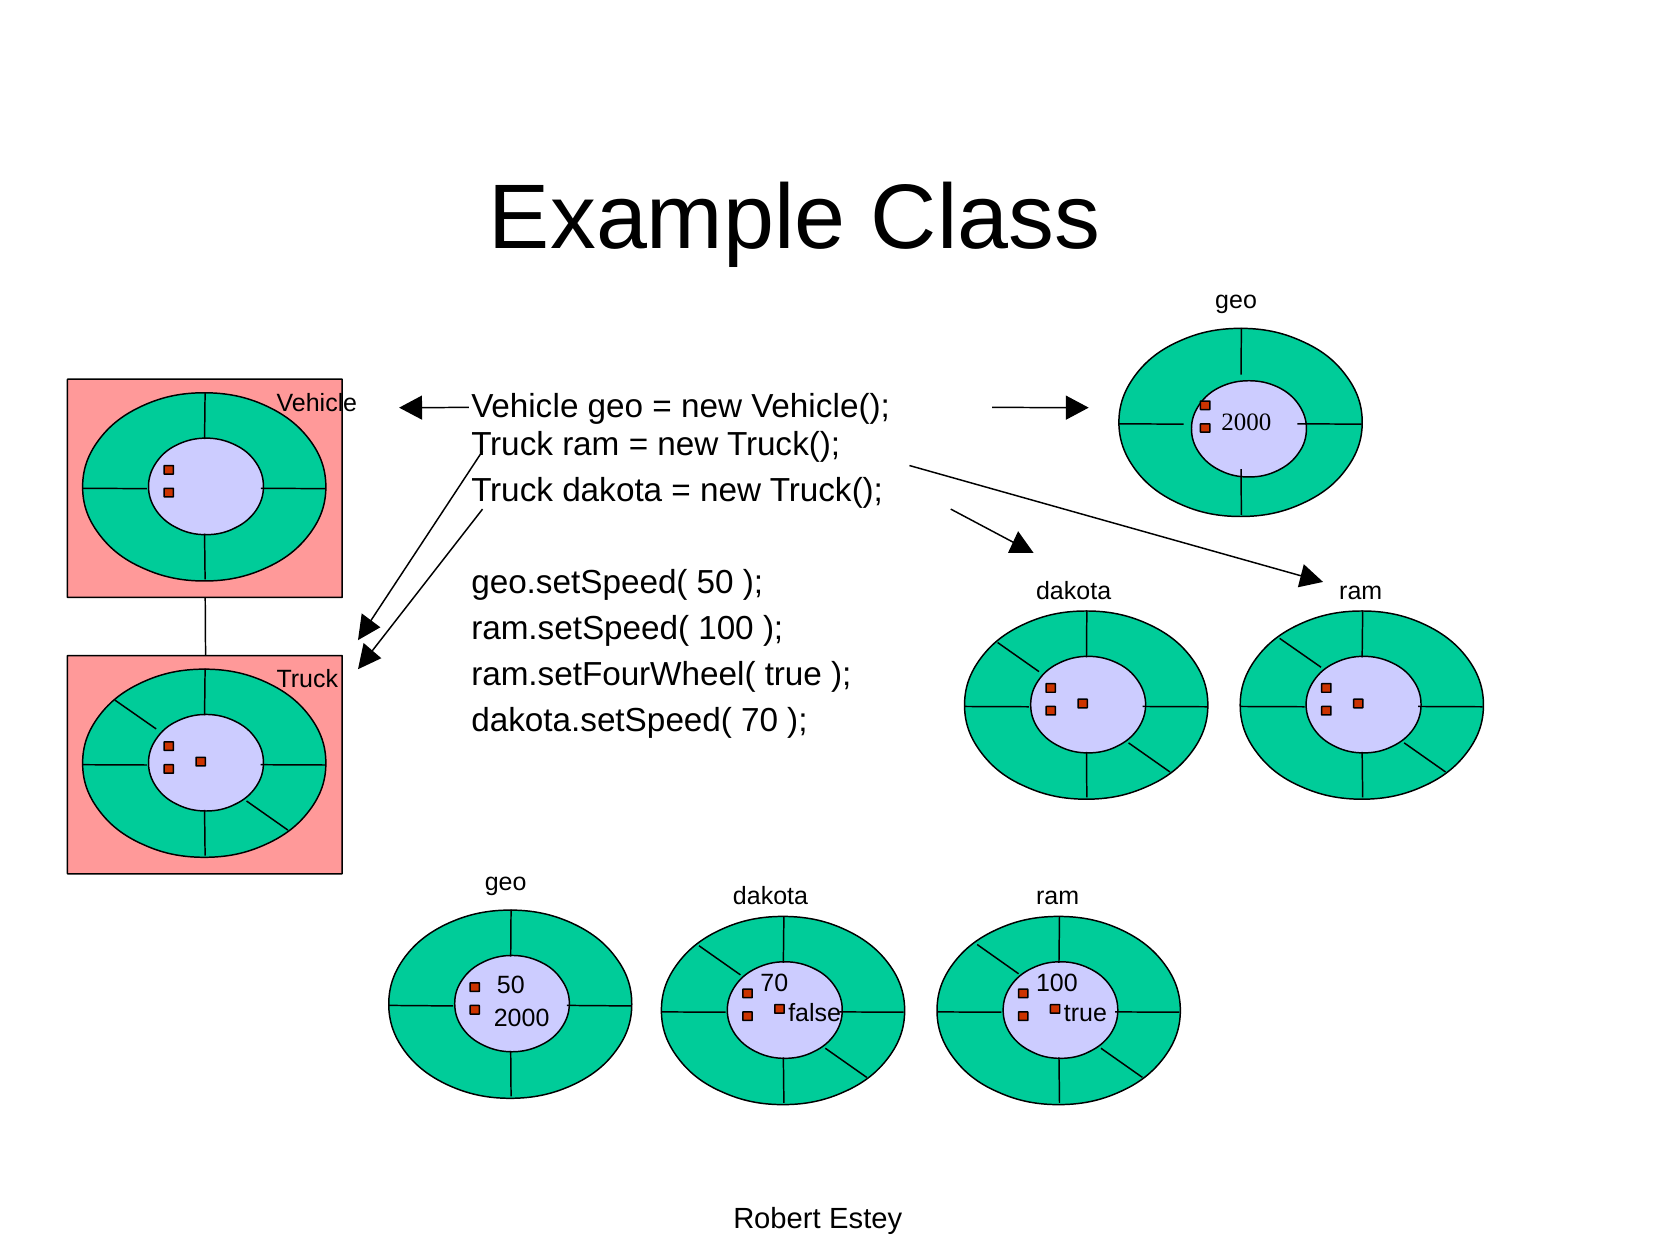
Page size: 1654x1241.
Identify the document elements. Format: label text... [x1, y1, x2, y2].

text_box geo.setSpeed( 50 ); [471, 563, 794, 607]
text_box [0, 0, 1654, 1241]
text_box 50 [496, 971, 528, 1003]
text_box false [760, 998, 850, 1031]
text_box ram [1339, 576, 1387, 610]
text_box 2000 [465, 1003, 559, 1037]
text_box ram.setSpeed( 100 ); [471, 609, 816, 653]
text_box true [1036, 998, 1115, 1031]
text_box Robert Estey [733, 1201, 921, 1240]
text_box Truck dakota = new Truck(); [471, 471, 930, 515]
text_box Truck [276, 664, 346, 698]
text_box dakota [1036, 576, 1120, 610]
text_box Vehicle geo = new Vehicle(); [471, 387, 938, 431]
text_box dakota.setSpeed( 70 ); [471, 701, 843, 745]
text_box dakota [732, 881, 817, 915]
text_box 100 [1036, 969, 1083, 998]
text_box 70 [760, 969, 792, 998]
text_box Vehicle [276, 388, 368, 422]
text_box 2000 [1221, 407, 1277, 441]
text_box geo [1215, 285, 1262, 319]
text_box ram [1036, 881, 1084, 915]
text_box Example Class [488, 165, 1165, 286]
text_box ram.setFourWheel( true ); [471, 655, 892, 699]
text_box geo [484, 867, 532, 901]
text_box Truck ram = new Truck(); [471, 425, 883, 469]
